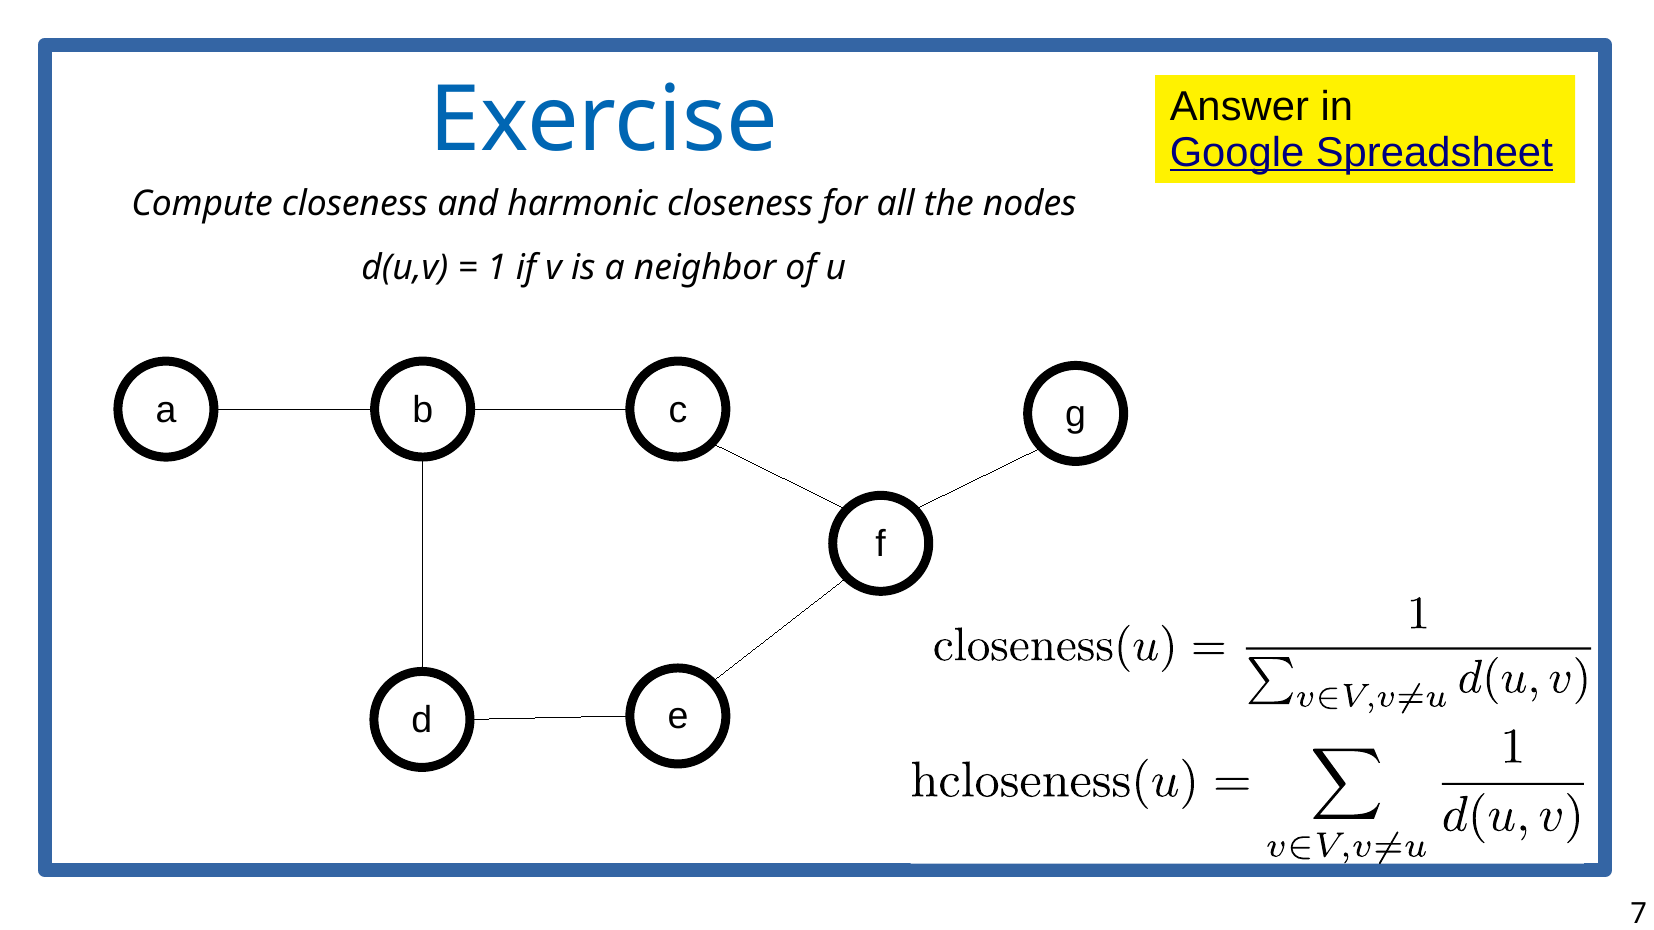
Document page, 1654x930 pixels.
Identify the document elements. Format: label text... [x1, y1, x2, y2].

text_box c [629, 361, 726, 458]
title Exercise [82, 52, 1126, 177]
text_box e [629, 667, 726, 764]
text_box d [373, 671, 470, 768]
text_box f [832, 495, 929, 592]
list Compute closeness and harmonic closeness for all the nodes d(u,v) = 1 if v is a neighbor of u [82, 177, 1126, 293]
text_box [932, 596, 1592, 714]
text_box g [1027, 365, 1124, 462]
text_box Answer in Google Spreadsheet [1155, 75, 1576, 183]
text_box b [374, 361, 471, 458]
text_box [910, 729, 1584, 865]
text_box a [117, 361, 214, 458]
